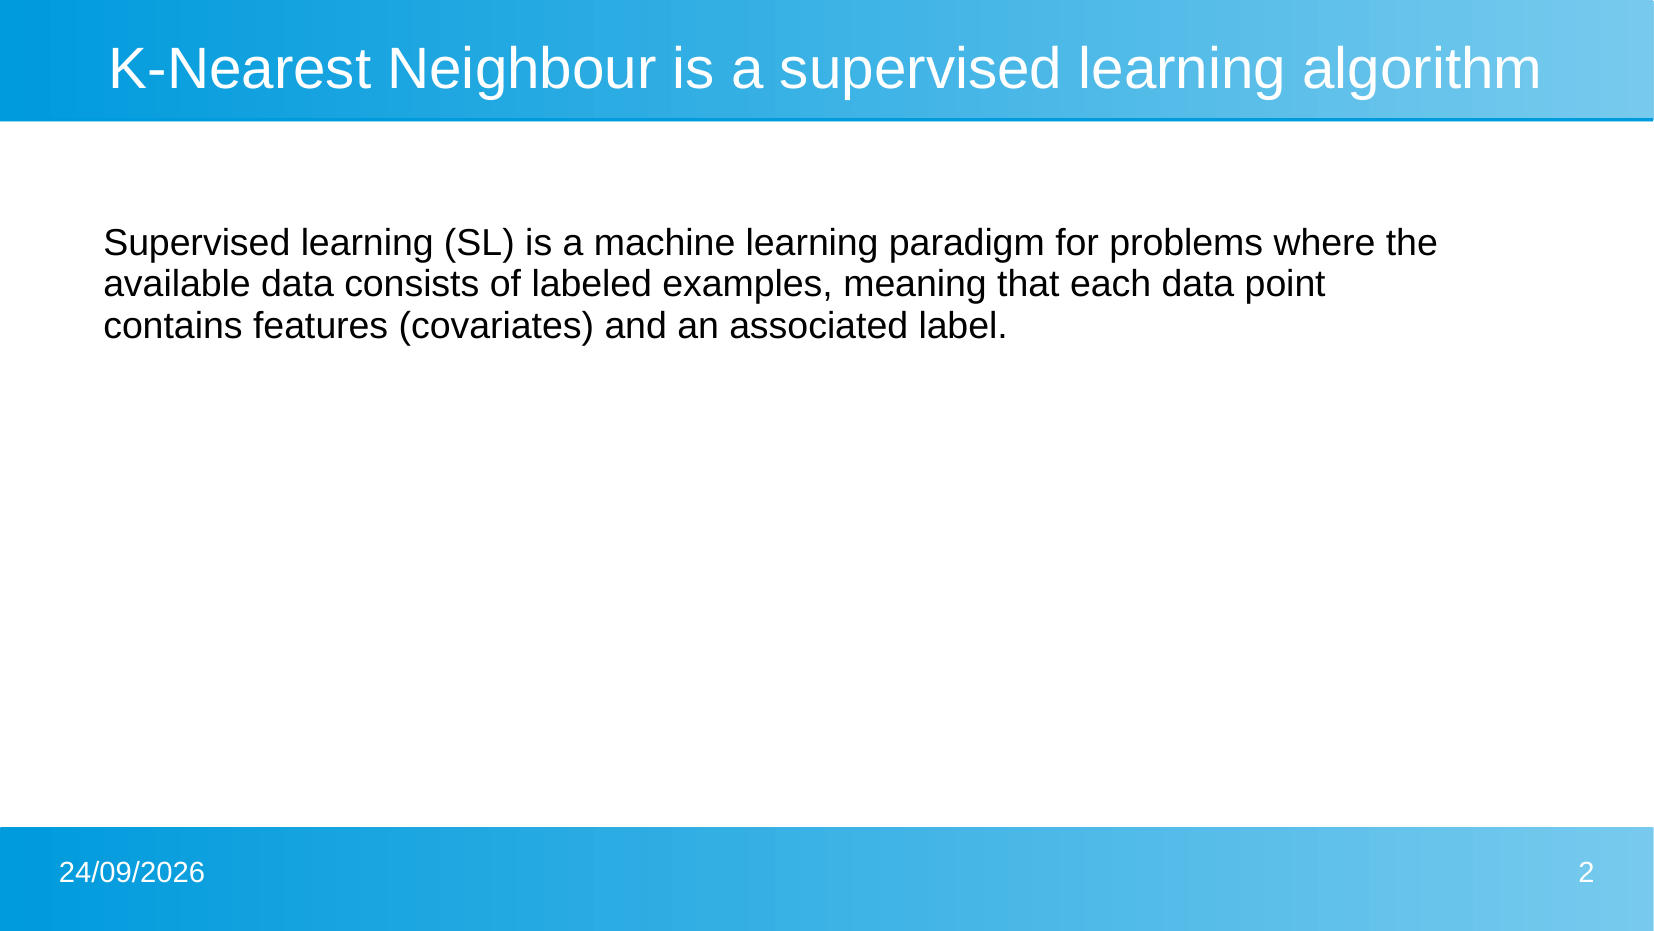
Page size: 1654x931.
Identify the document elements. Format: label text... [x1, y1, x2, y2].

title K-Nearest Neighbour is a supervised learning algorithm [59, 29, 1595, 108]
text_box Supervised learning (SL) is a machine learning paradigm for problems where the available data consists of labeled examples, meaning that each data point contains features (covariates) and an associated label. [88, 213, 1477, 355]
